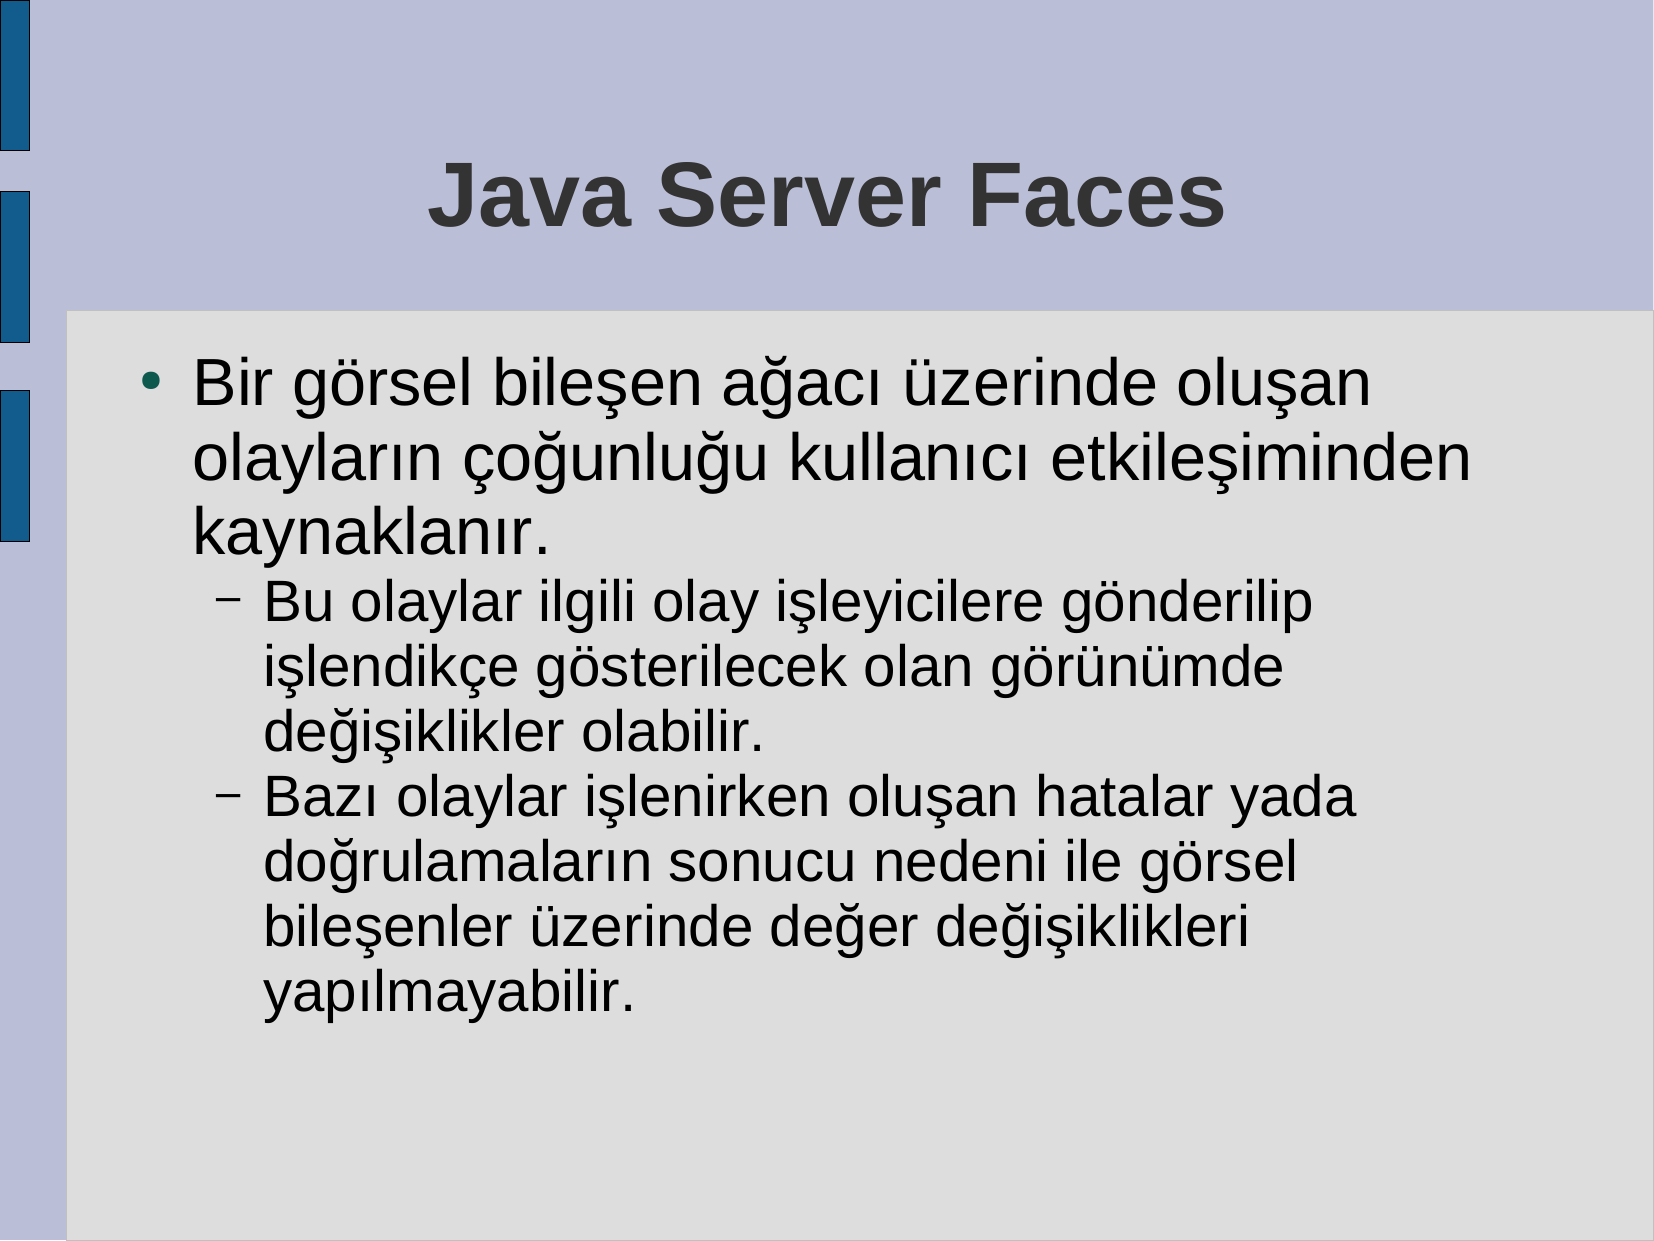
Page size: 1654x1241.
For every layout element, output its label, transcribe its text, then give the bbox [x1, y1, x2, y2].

list Bir görsel bileşen ağacı üzerinde oluşan olayların çoğunluğu kullanıcı etkileşiminden kaynaklanır. Bu olaylar ilgili olay işleyicilere gönderilip işlendikçe gösterilecek olan görünümde değişiklikler olabilir. Bazı olaylar işlenirken oluşan hatalar yada doğrulamaların sonucu nedeni ile görsel bileşenler üzerinde değer değişiklikleri yapılmayabilir. [121, 344, 1534, 1127]
title Java Server Faces [121, 91, 1534, 299]
